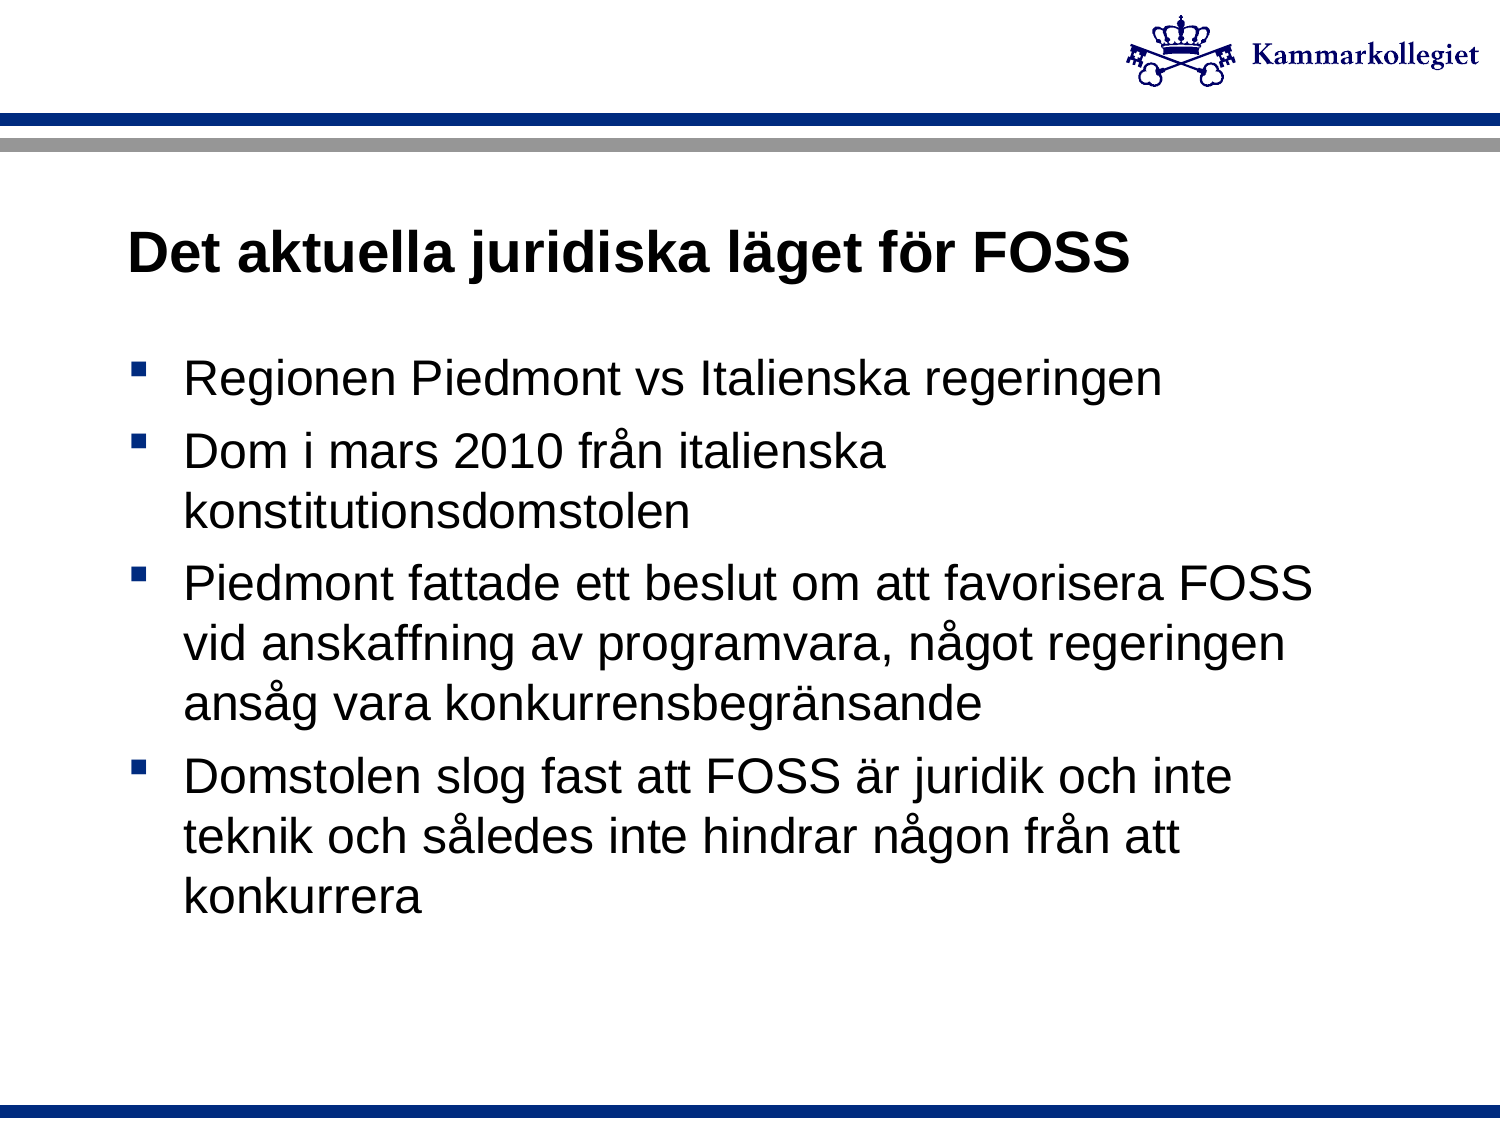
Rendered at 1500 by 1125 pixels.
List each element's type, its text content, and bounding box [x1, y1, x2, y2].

list Regionen Piedmont vs Italienska regeringen Dom i mars 2010 från italienska konstitutionsdomstolen Piedmont fattade ett beslut om att favorisera FOSS vid anskaffning av programvara, något regeringen ansåg vara konkurrensbegränsande Domstolen slog fast att FOSS är juridik och inte teknik och således inte hindrar någon från att konkurrera [112, 337, 1388, 1026]
title Det aktuella juridiska läget för FOSS [112, 172, 1388, 327]
